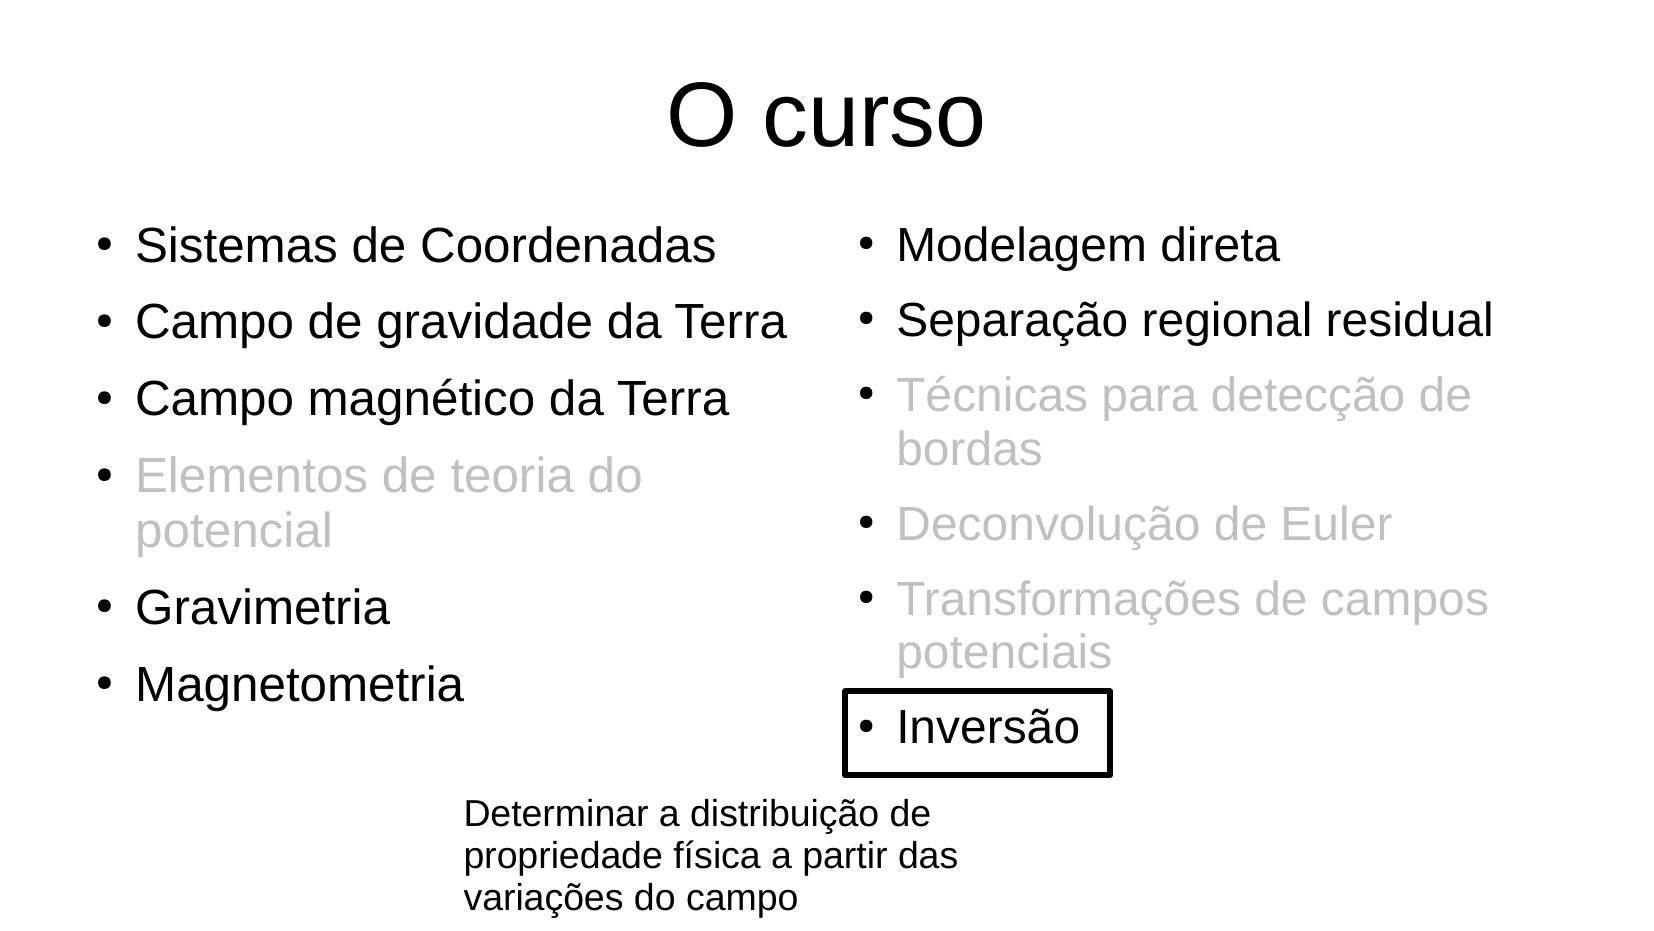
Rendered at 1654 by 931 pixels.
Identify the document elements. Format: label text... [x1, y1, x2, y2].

list Modelagem direta Separação regional residual Técnicas para detecção de bordas Deconvolução de Euler Transformações de campos potenciais Inversão [845, 217, 1572, 758]
text_box Determinar a distribuição de propriedade física a partir das variações do campo [448, 785, 1069, 927]
title O curso [82, 37, 1571, 193]
list Modelagem direta Separação regional residual Técnicas para detecção de bordas Deconvolução de Euler Transformações de campos potenciais Inversão [848, 694, 1107, 758]
list Sistemas de Coordenadas Campo de gravidade da Terra Campo magnético da Terra Elementos de teoria do potencial Gravimetria Magnetometria [82, 217, 809, 758]
